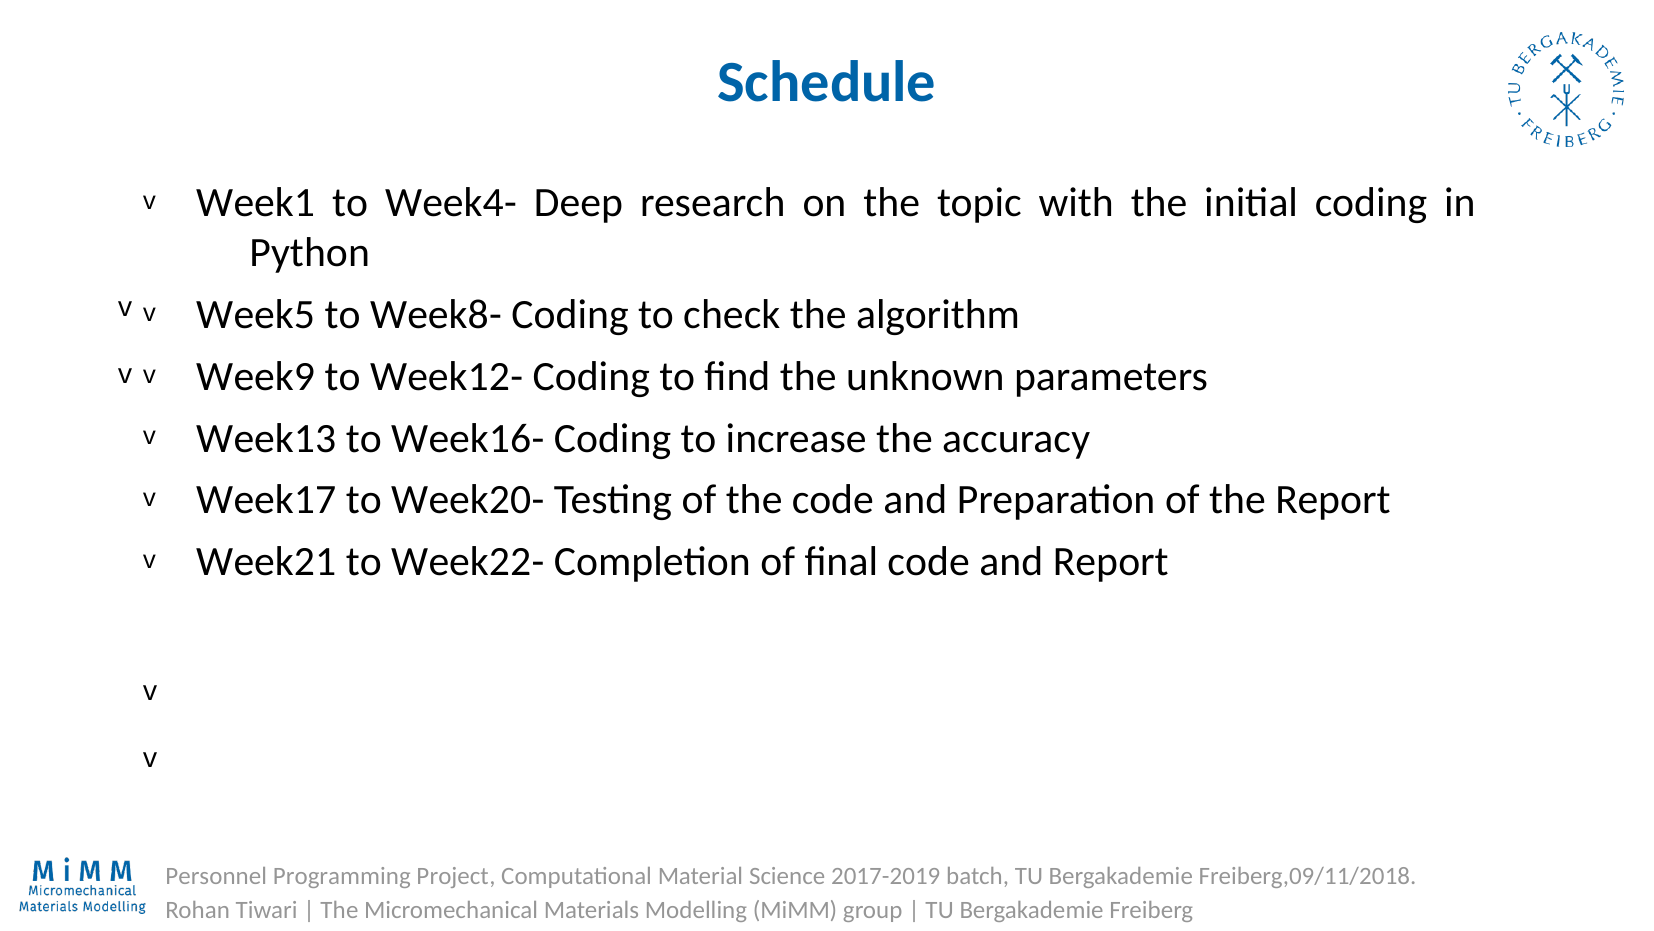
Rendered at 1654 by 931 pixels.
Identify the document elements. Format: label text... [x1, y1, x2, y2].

text_box [82, 150, 1216, 758]
text_box Schedule [82, 43, 1571, 114]
text_box Week1 to Week4- Deep research on the topic with the initial coding in Python Week5 to Week8- Coding to check the algorithm Week9 to Week12- Coding to find the unknown parameters Week13 to Week16- Coding to increase the accuracy Week17 to Week20- Testing of the code and Preparation of the Report Week21 to Week22- Completion of final code and Report [107, 174, 1477, 783]
text_box Personnel Programming Project, Computational Material Science 2017-2019 batch, TU Bergakademie Freiberg,09/11/2018. Rohan Tiwari | The Micromechanical Materials Modelling (MiMM) group | TU Bergakademie Freiberg [165, 854, 1607, 919]
